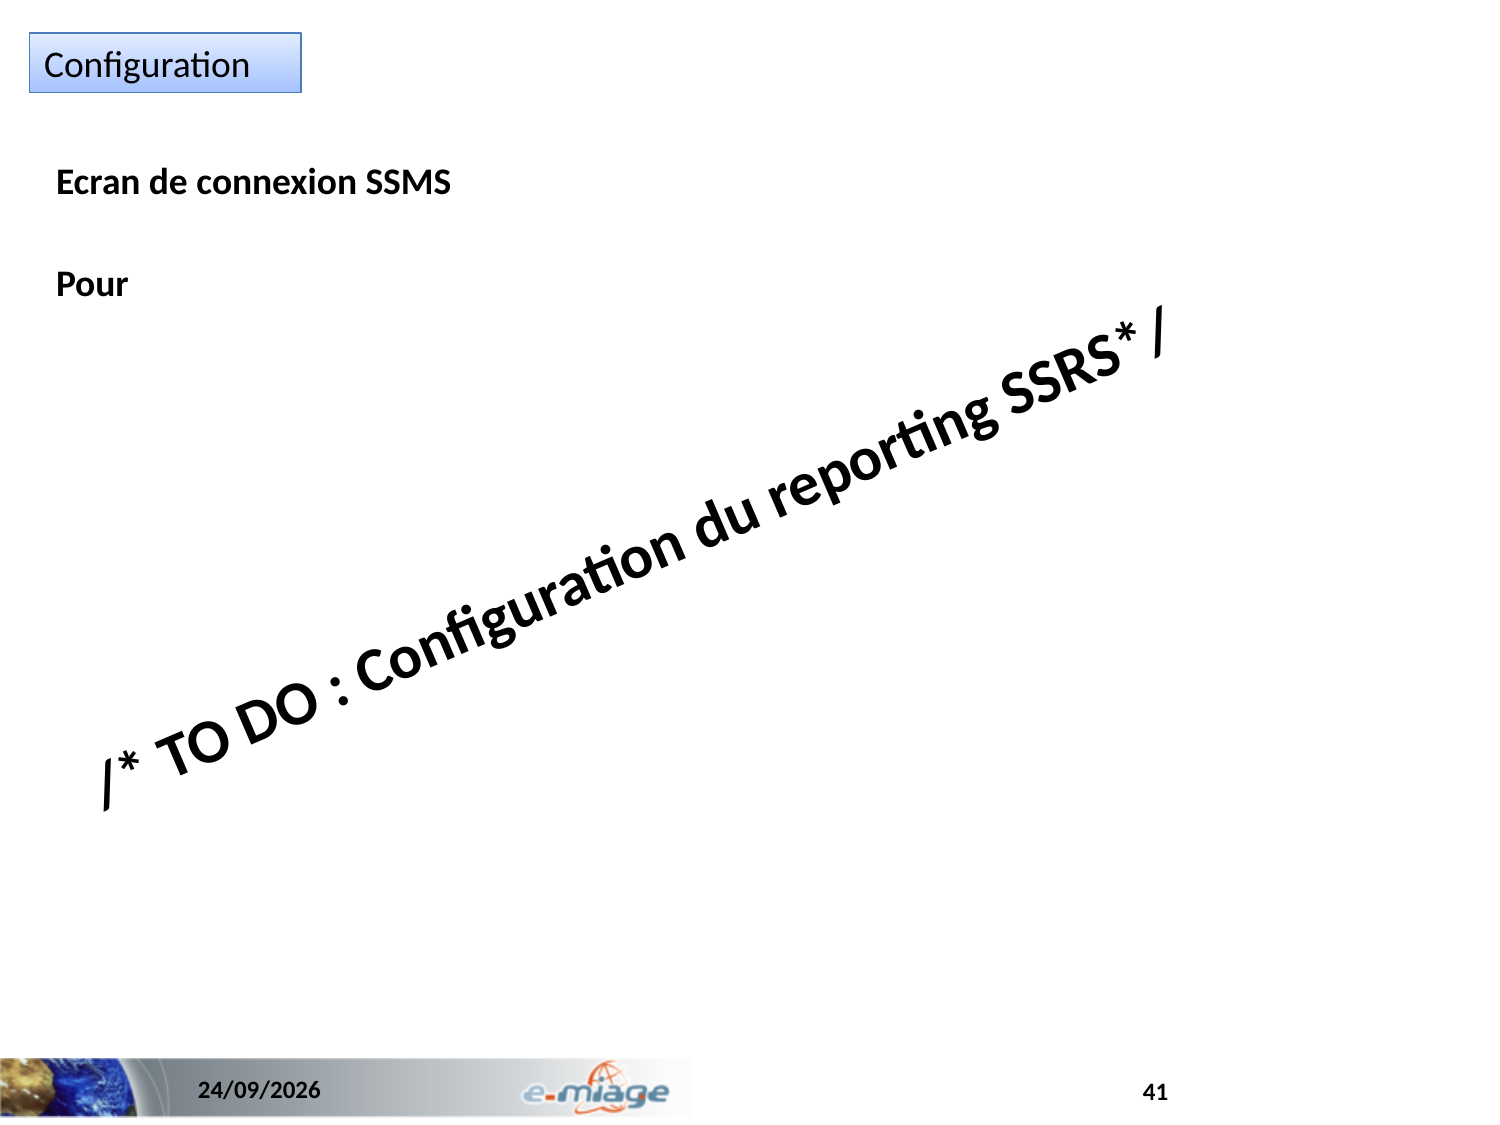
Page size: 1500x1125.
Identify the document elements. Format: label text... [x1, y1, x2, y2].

picture [0, 1058, 691, 1118]
text_box Configuration [29, 32, 302, 93]
text_box /* TO DO : Configuration du reporting SSRS*/ [62, 275, 1201, 834]
text_box Ecran de connexion SSMS Pour [41, 149, 798, 312]
